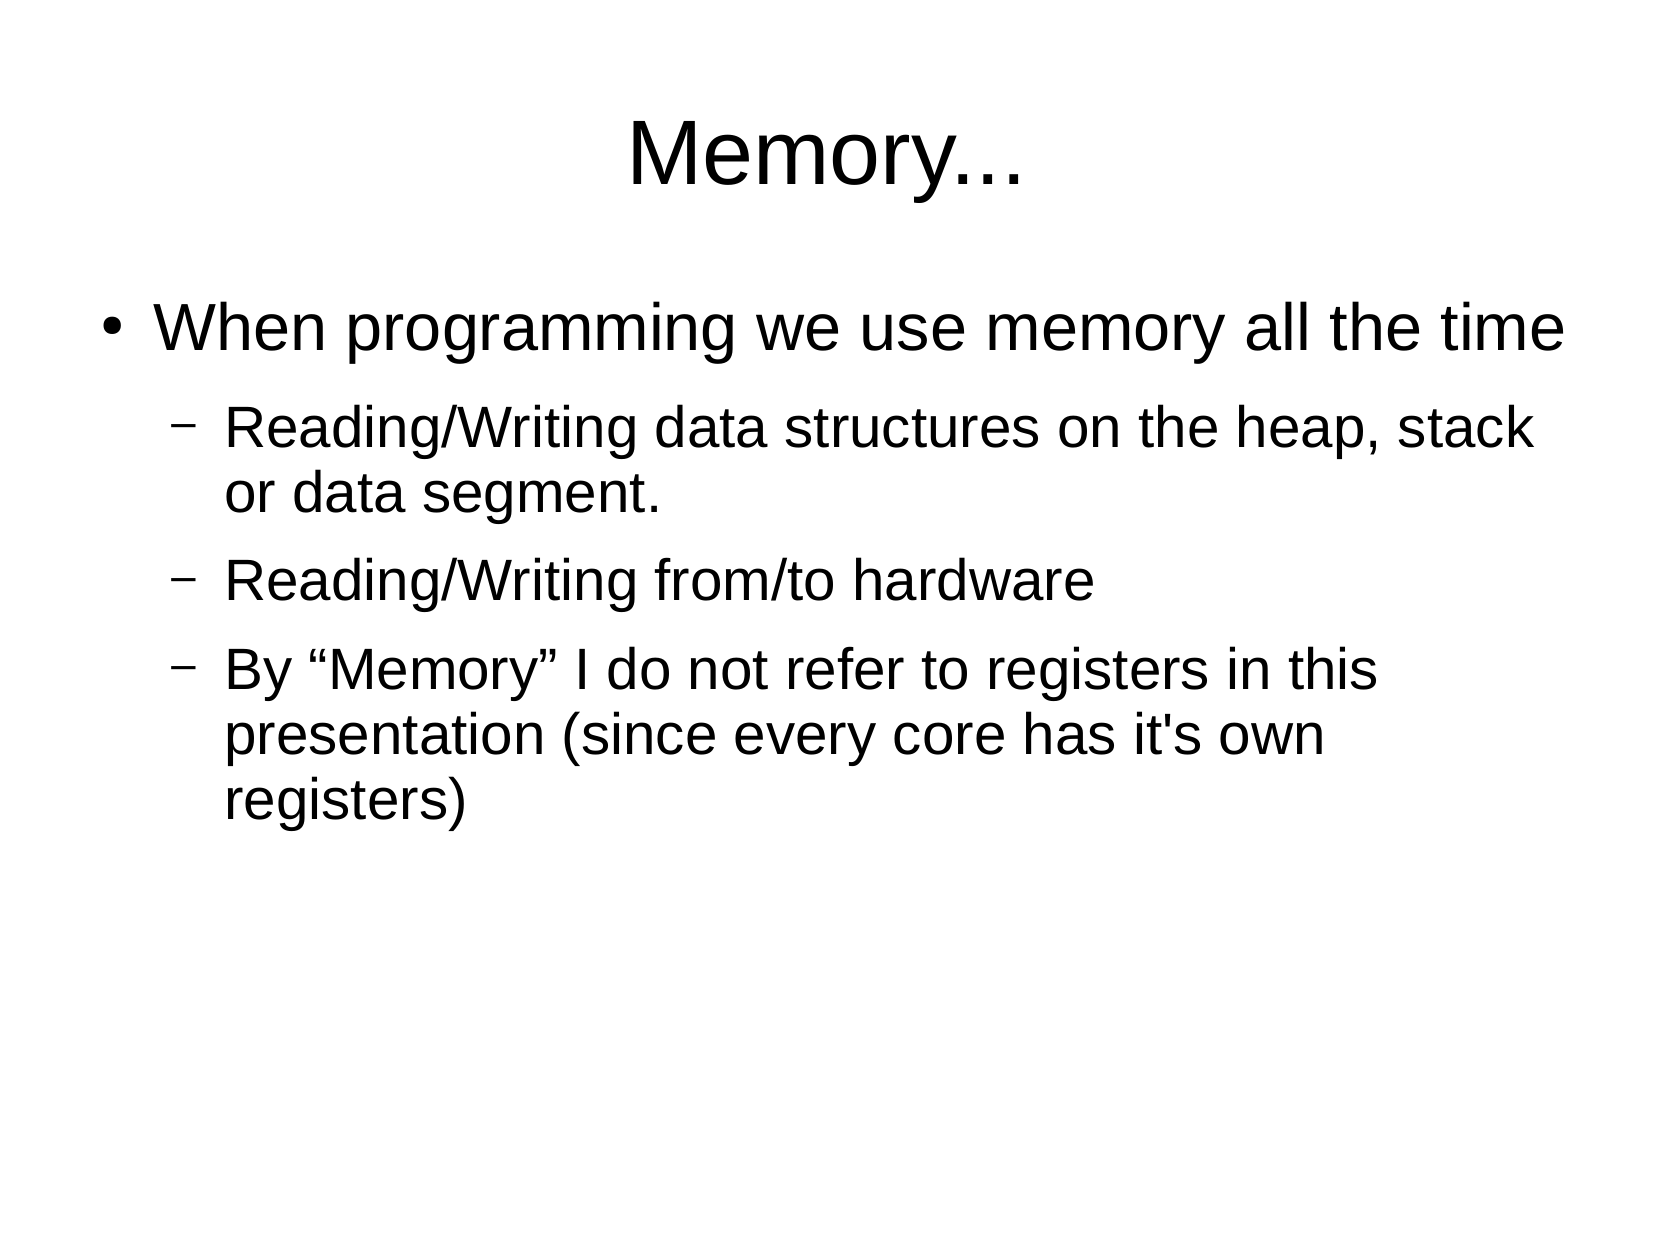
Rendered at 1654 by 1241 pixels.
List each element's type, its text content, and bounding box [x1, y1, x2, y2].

title Memory... [82, 49, 1571, 257]
list When programming we use memory all the time Reading/Writing data structures on the heap, stack or data segment. Reading/Writing from/to hardware By “Memory” I do not refer to registers in this presentation (since every core has it's own registers) [82, 290, 1571, 1010]
